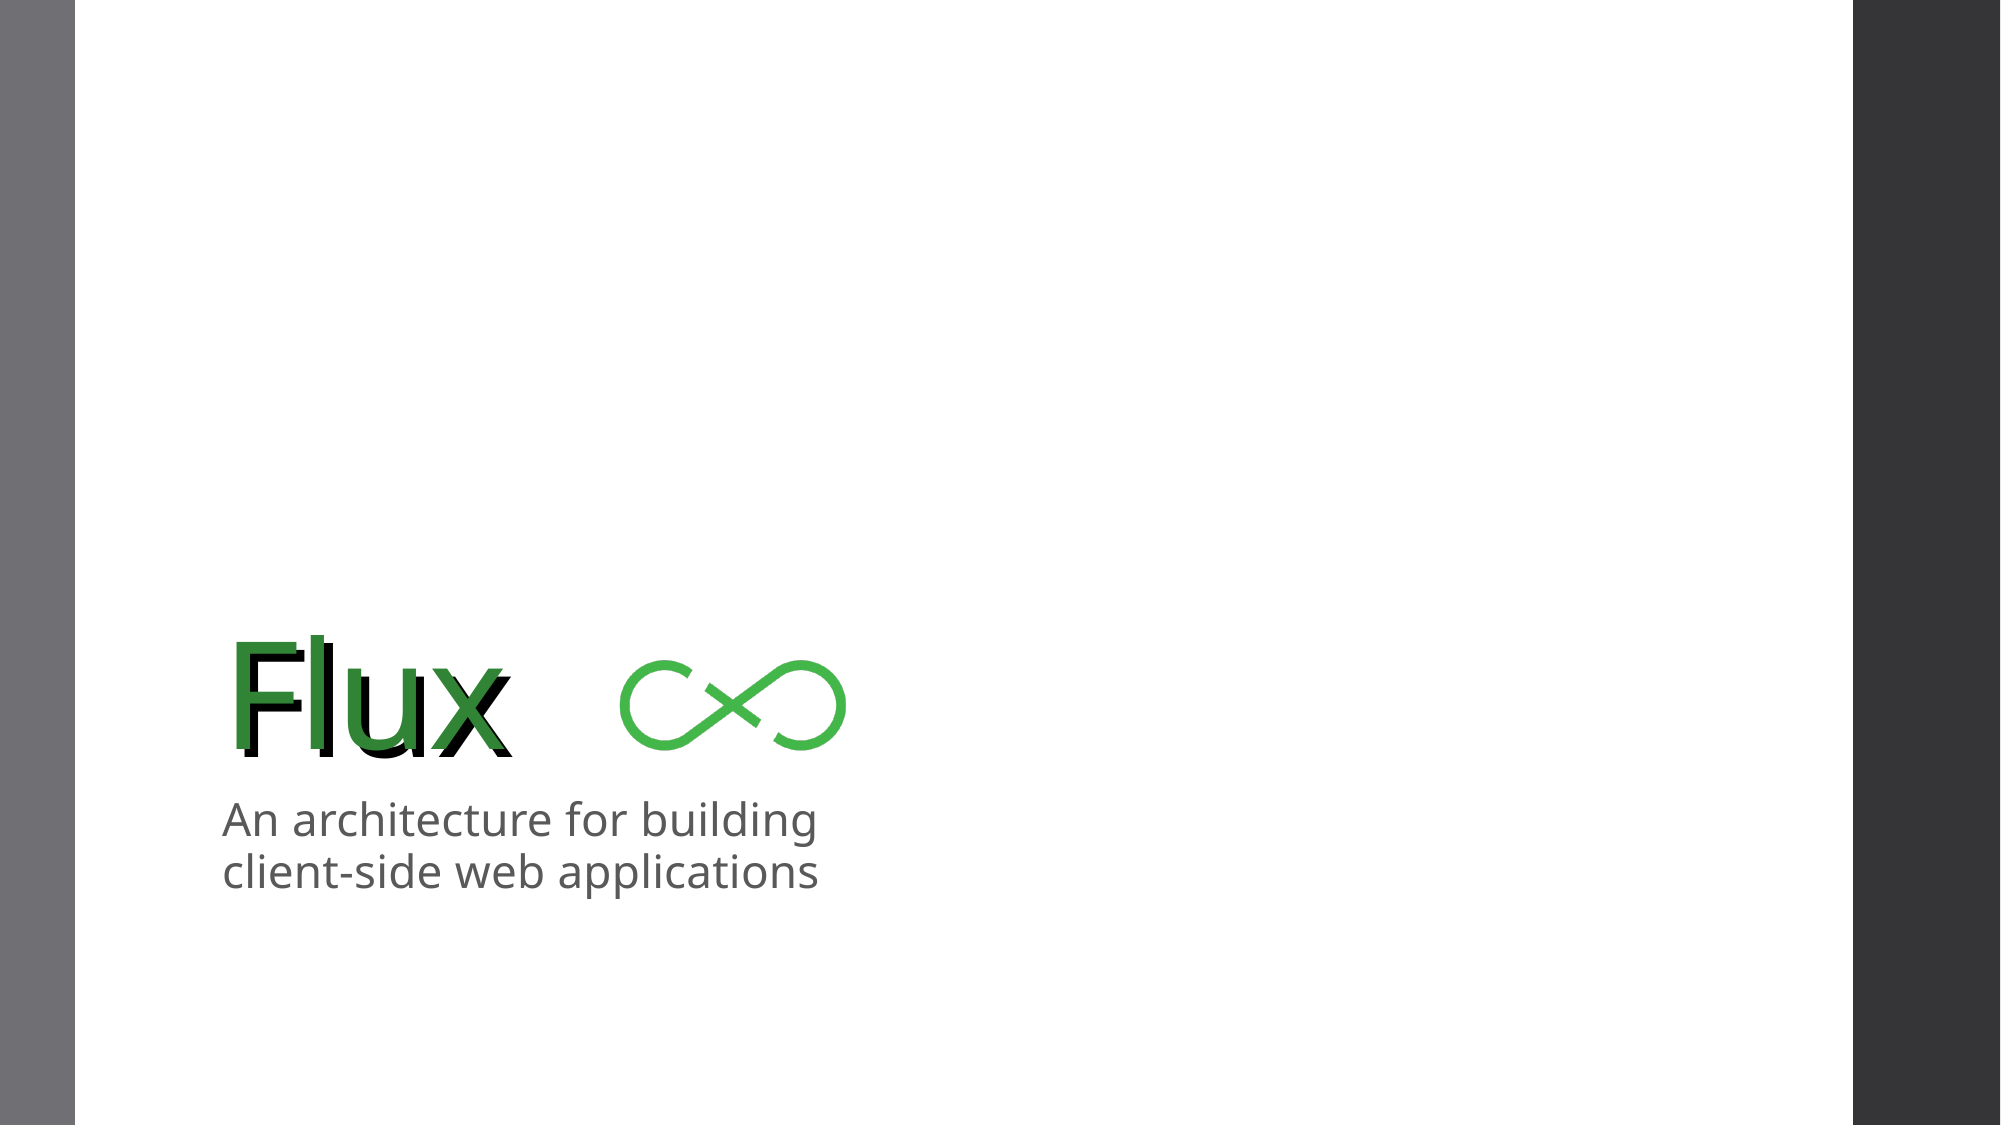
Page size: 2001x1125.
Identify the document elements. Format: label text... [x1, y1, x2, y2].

title Flux [206, 124, 1752, 787]
picture [603, 577, 860, 834]
list An architecture for building client-side web applications [206, 787, 1752, 1066]
